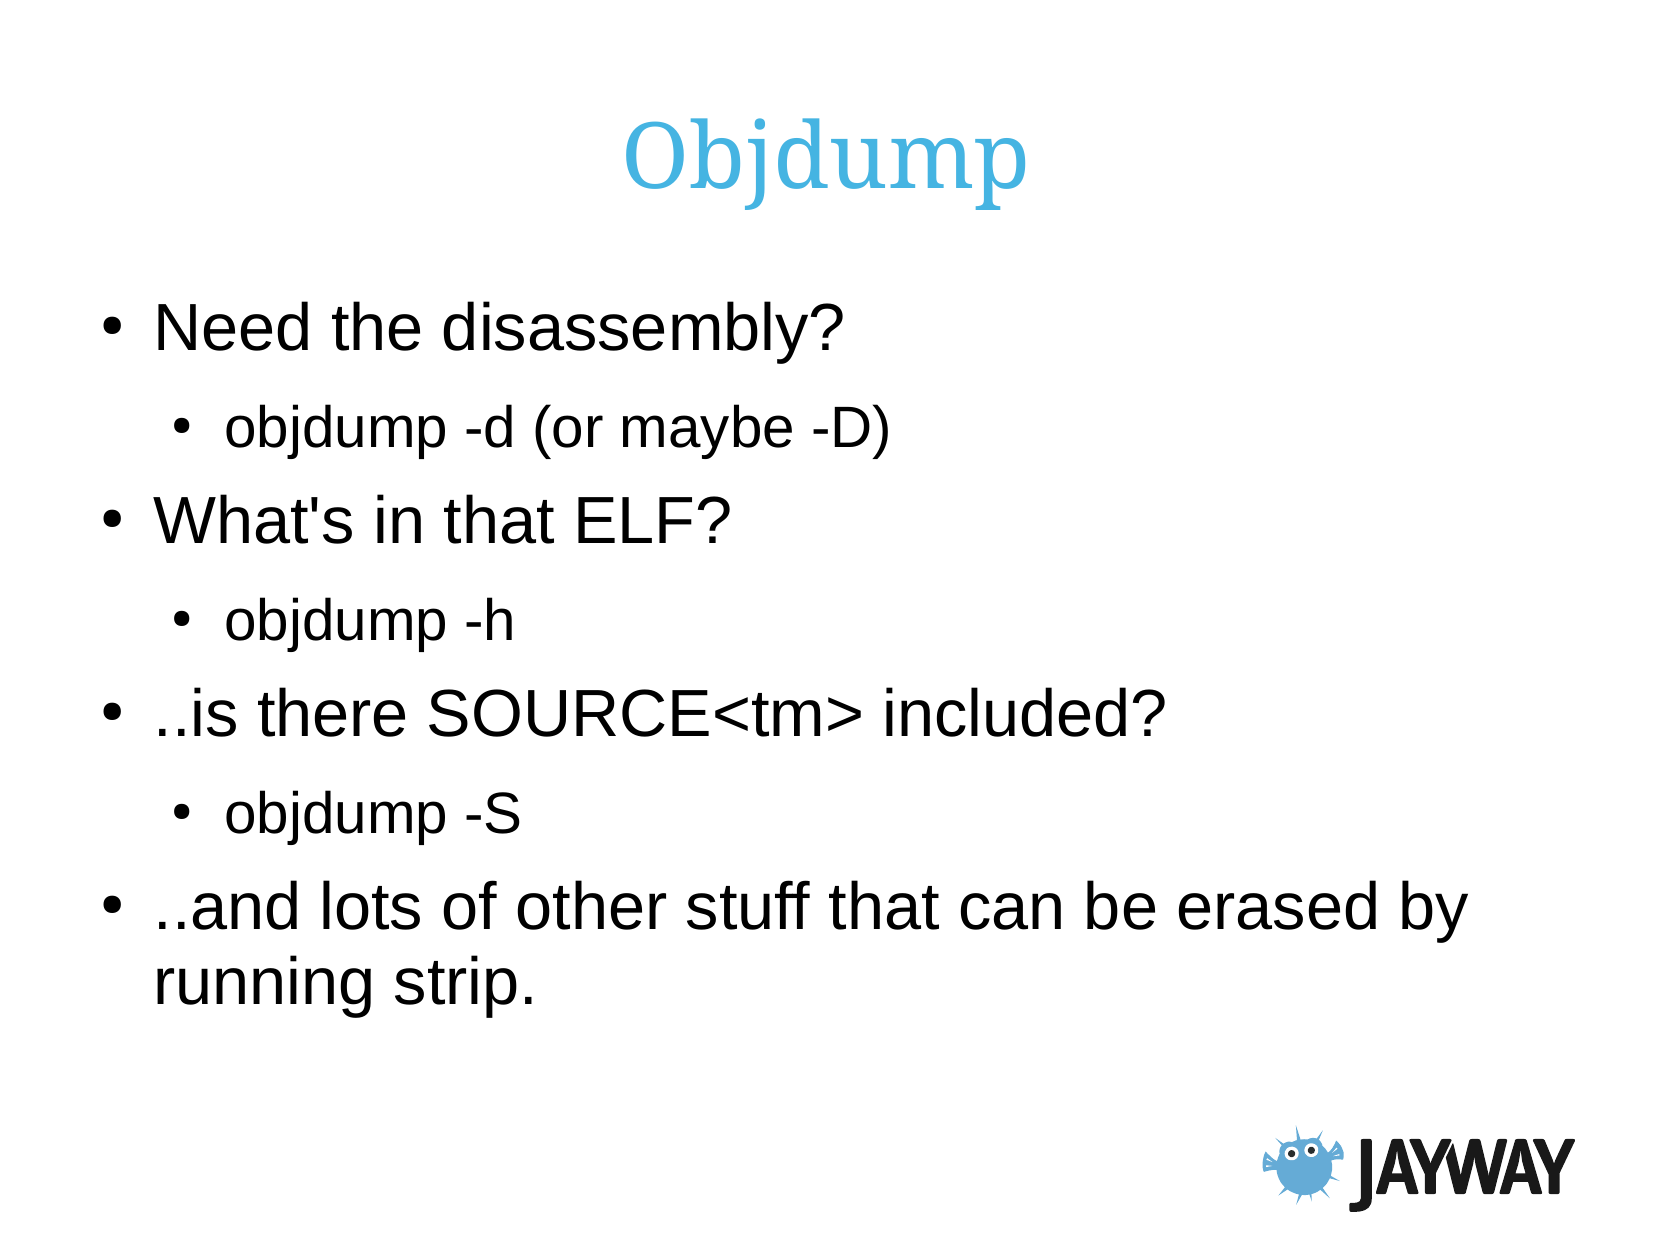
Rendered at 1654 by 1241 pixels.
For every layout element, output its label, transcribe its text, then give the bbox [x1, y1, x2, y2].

list Need the disassembly? objdump -d (or maybe -D) What's in that ELF? objdump -h ..is there SOURCE<tm> included? objdump -S ..and lots of other stuff that can be erased by running strip. [82, 290, 1571, 1109]
title Objdump [82, 49, 1571, 257]
